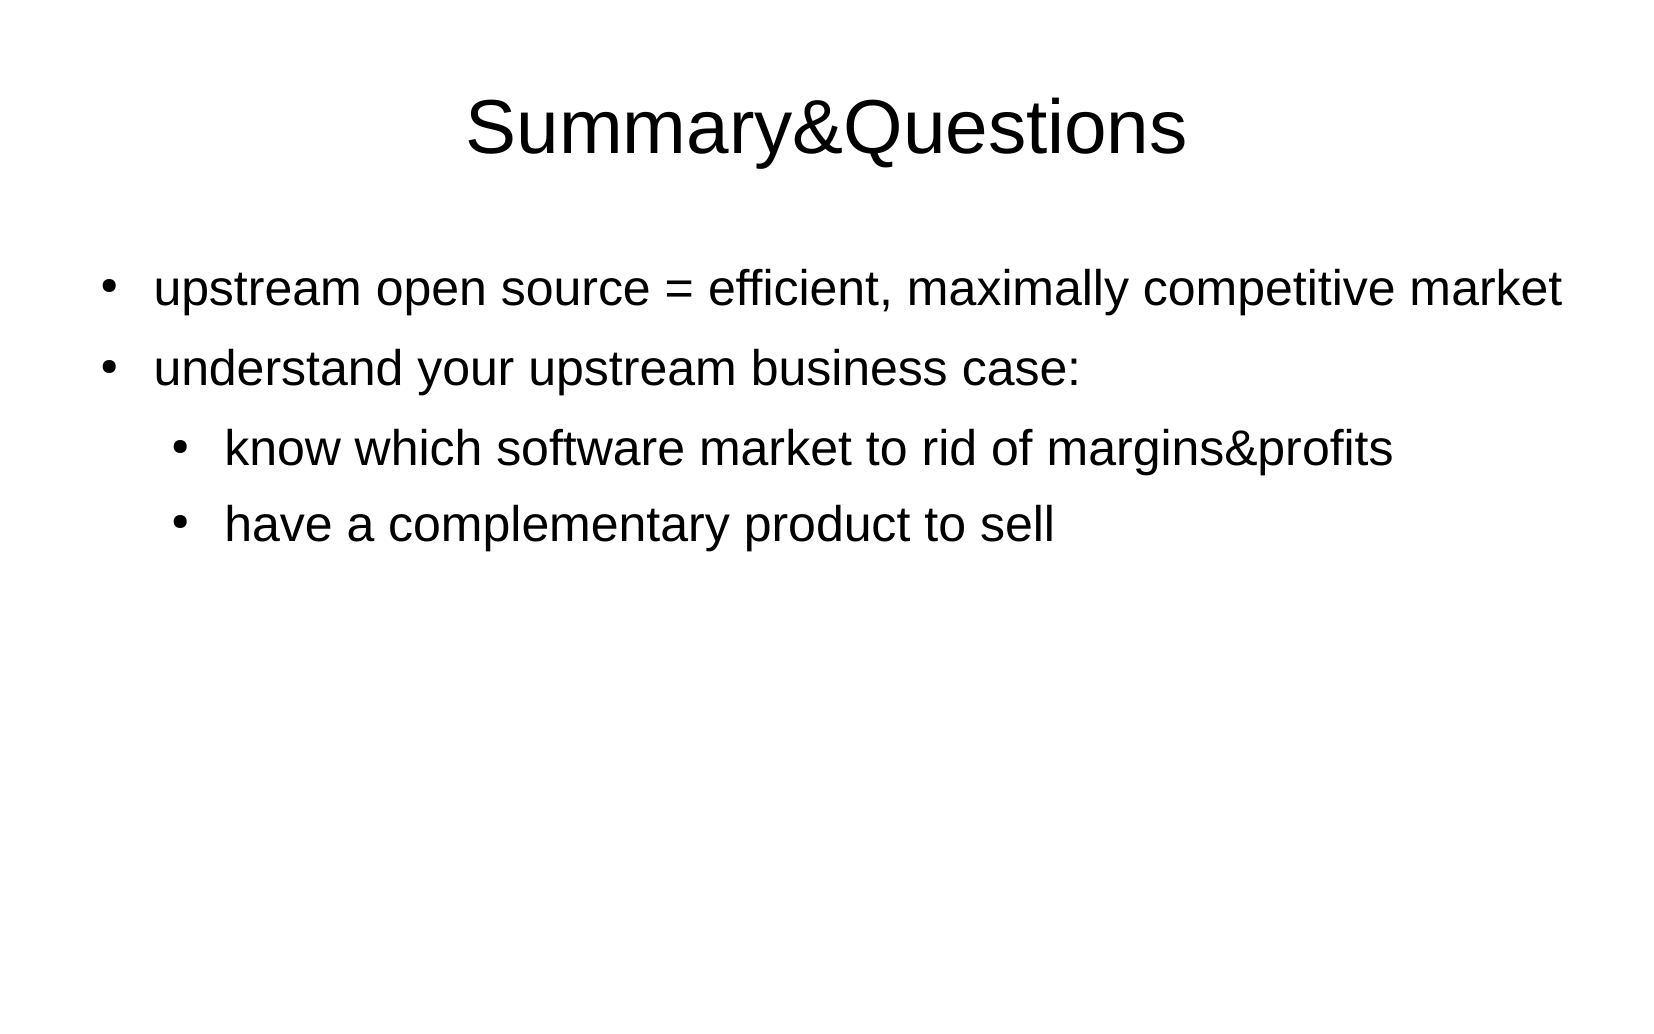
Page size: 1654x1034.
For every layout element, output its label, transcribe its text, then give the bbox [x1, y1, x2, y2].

list upstream open source = efficient, maximally competitive market understand your upstream business case: know which software market to rid of margins&profits have a complementary product to sell [82, 259, 1571, 898]
title Summary&Questions [82, 41, 1571, 214]
